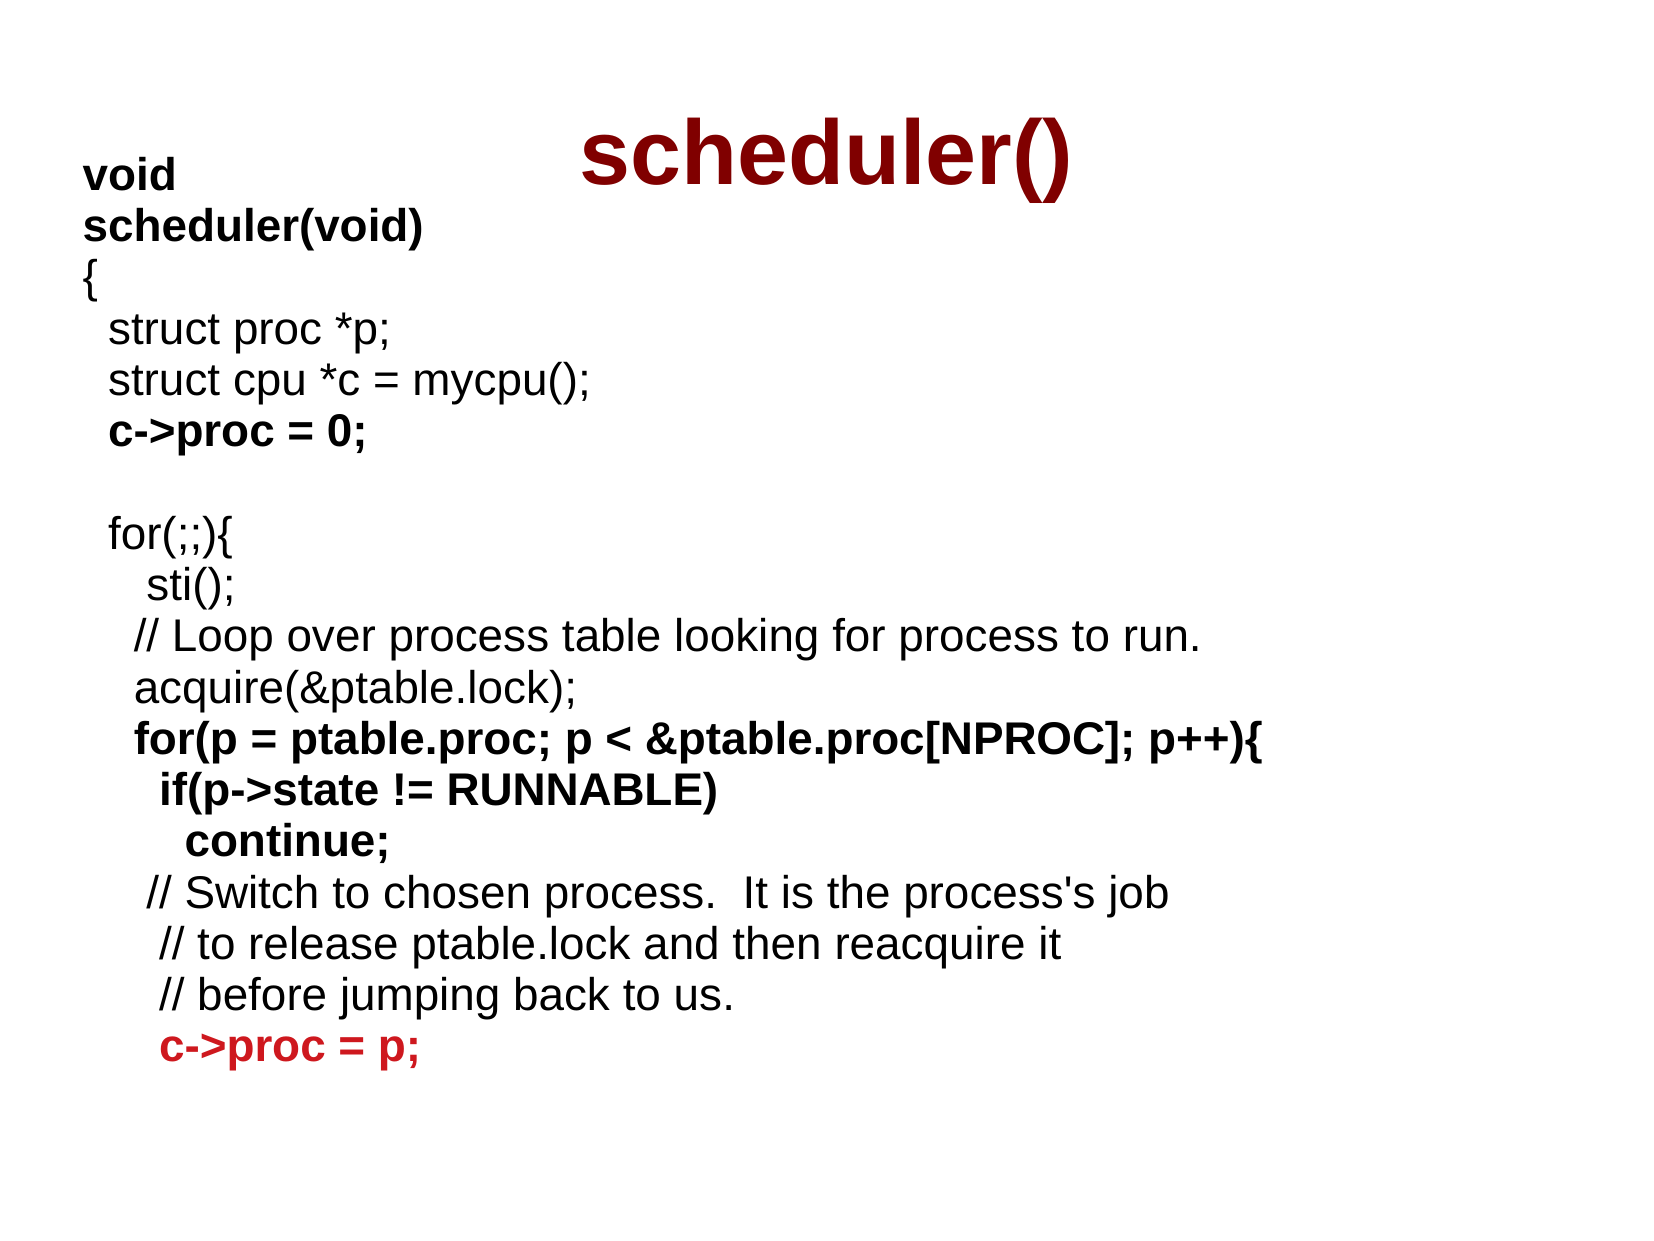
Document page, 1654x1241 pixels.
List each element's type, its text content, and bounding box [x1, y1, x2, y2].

subtitle void scheduler(void) { struct proc *p; struct cpu *c = mycpu(); c->proc = 0; for(;;){ sti(); // Loop over process table looking for process to run. acquire(&ptable.lock); for(p = ptable.proc; p < &ptable.proc[NPROC]; p++){ if(p->state != RUNNABLE) continue; // Switch to chosen process. It is the process's job // to release ptable.lock and then reacquire it // before jumping back to us. c->proc = p; [82, 148, 1571, 1147]
title scheduler() [82, 49, 1571, 148]
